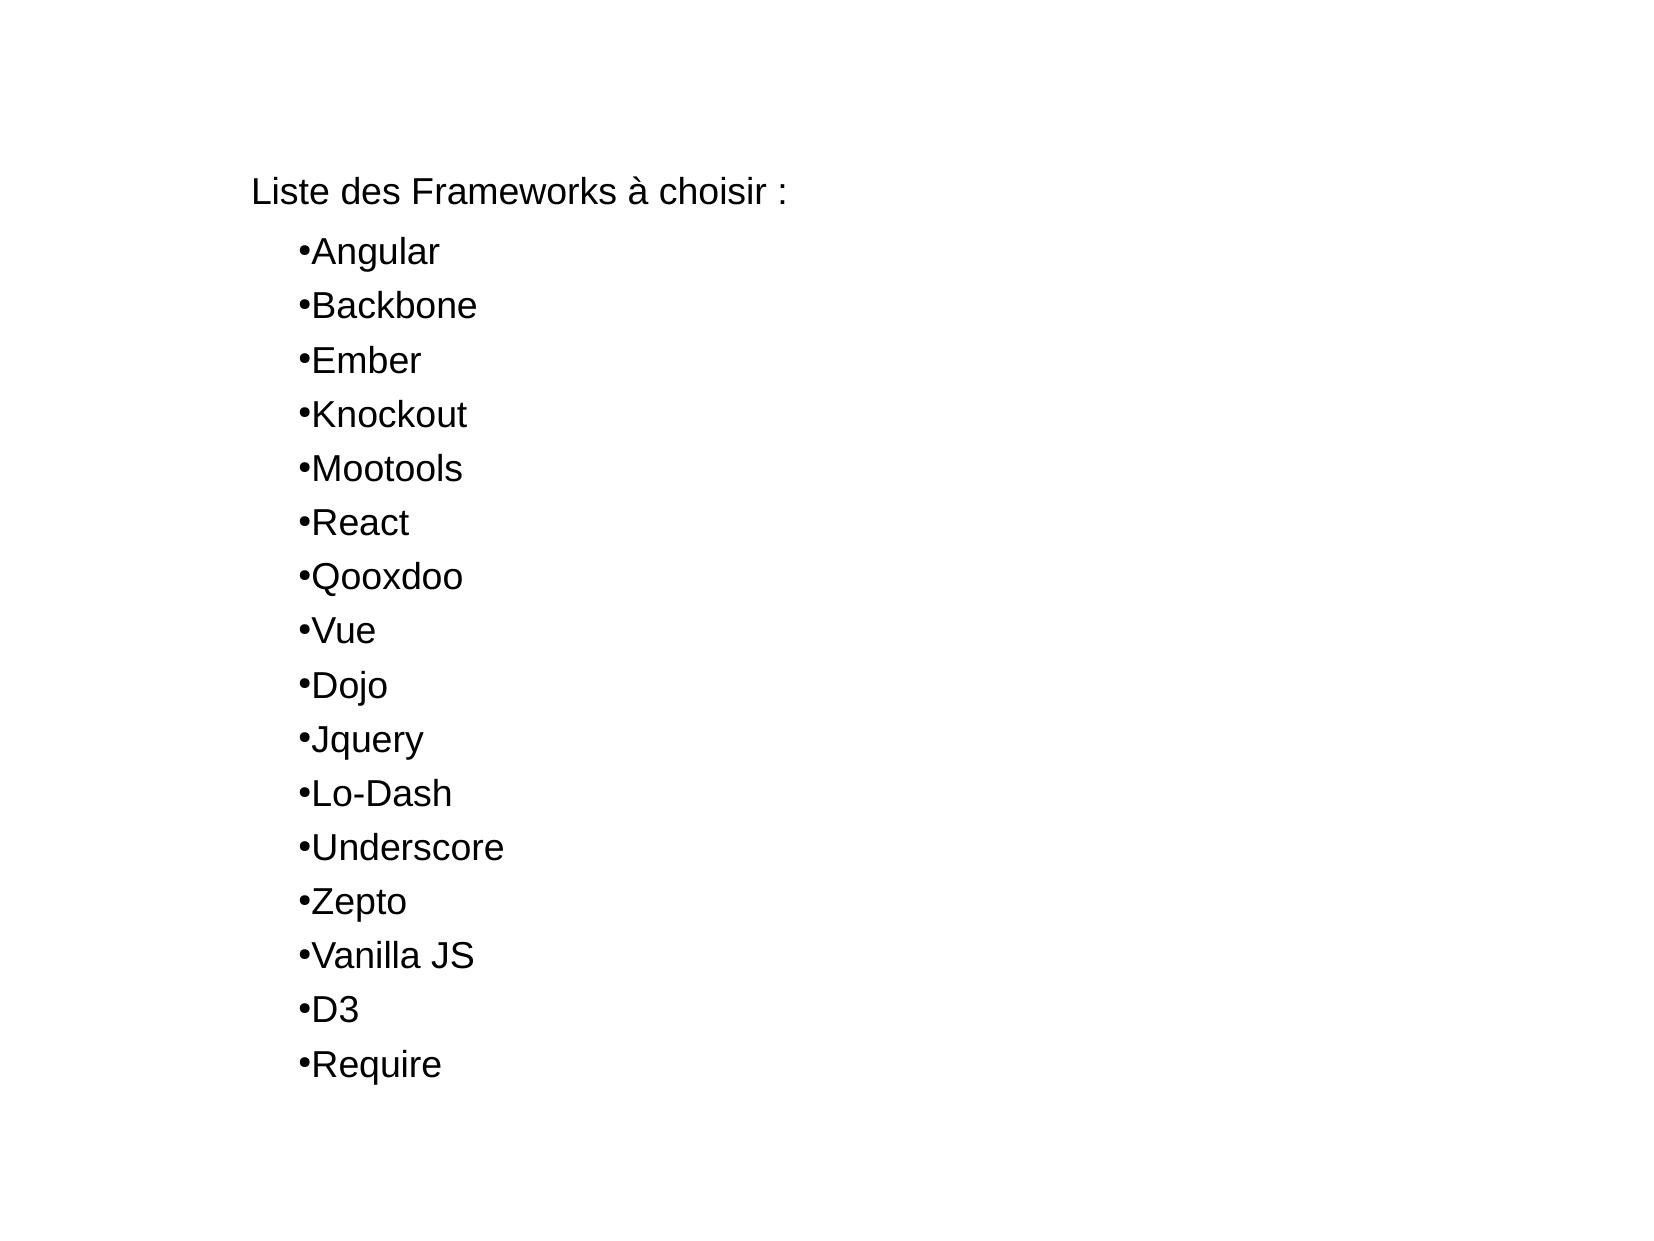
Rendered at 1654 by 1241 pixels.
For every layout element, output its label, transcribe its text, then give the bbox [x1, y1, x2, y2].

text_box Liste des Frameworks à choisir : Angular Backbone Ember Knockout Mootools React Qooxdoo Vue Dojo Jquery Lo-Dash Underscore Zepto Vanilla JS D3 Require [236, 163, 1506, 1093]
